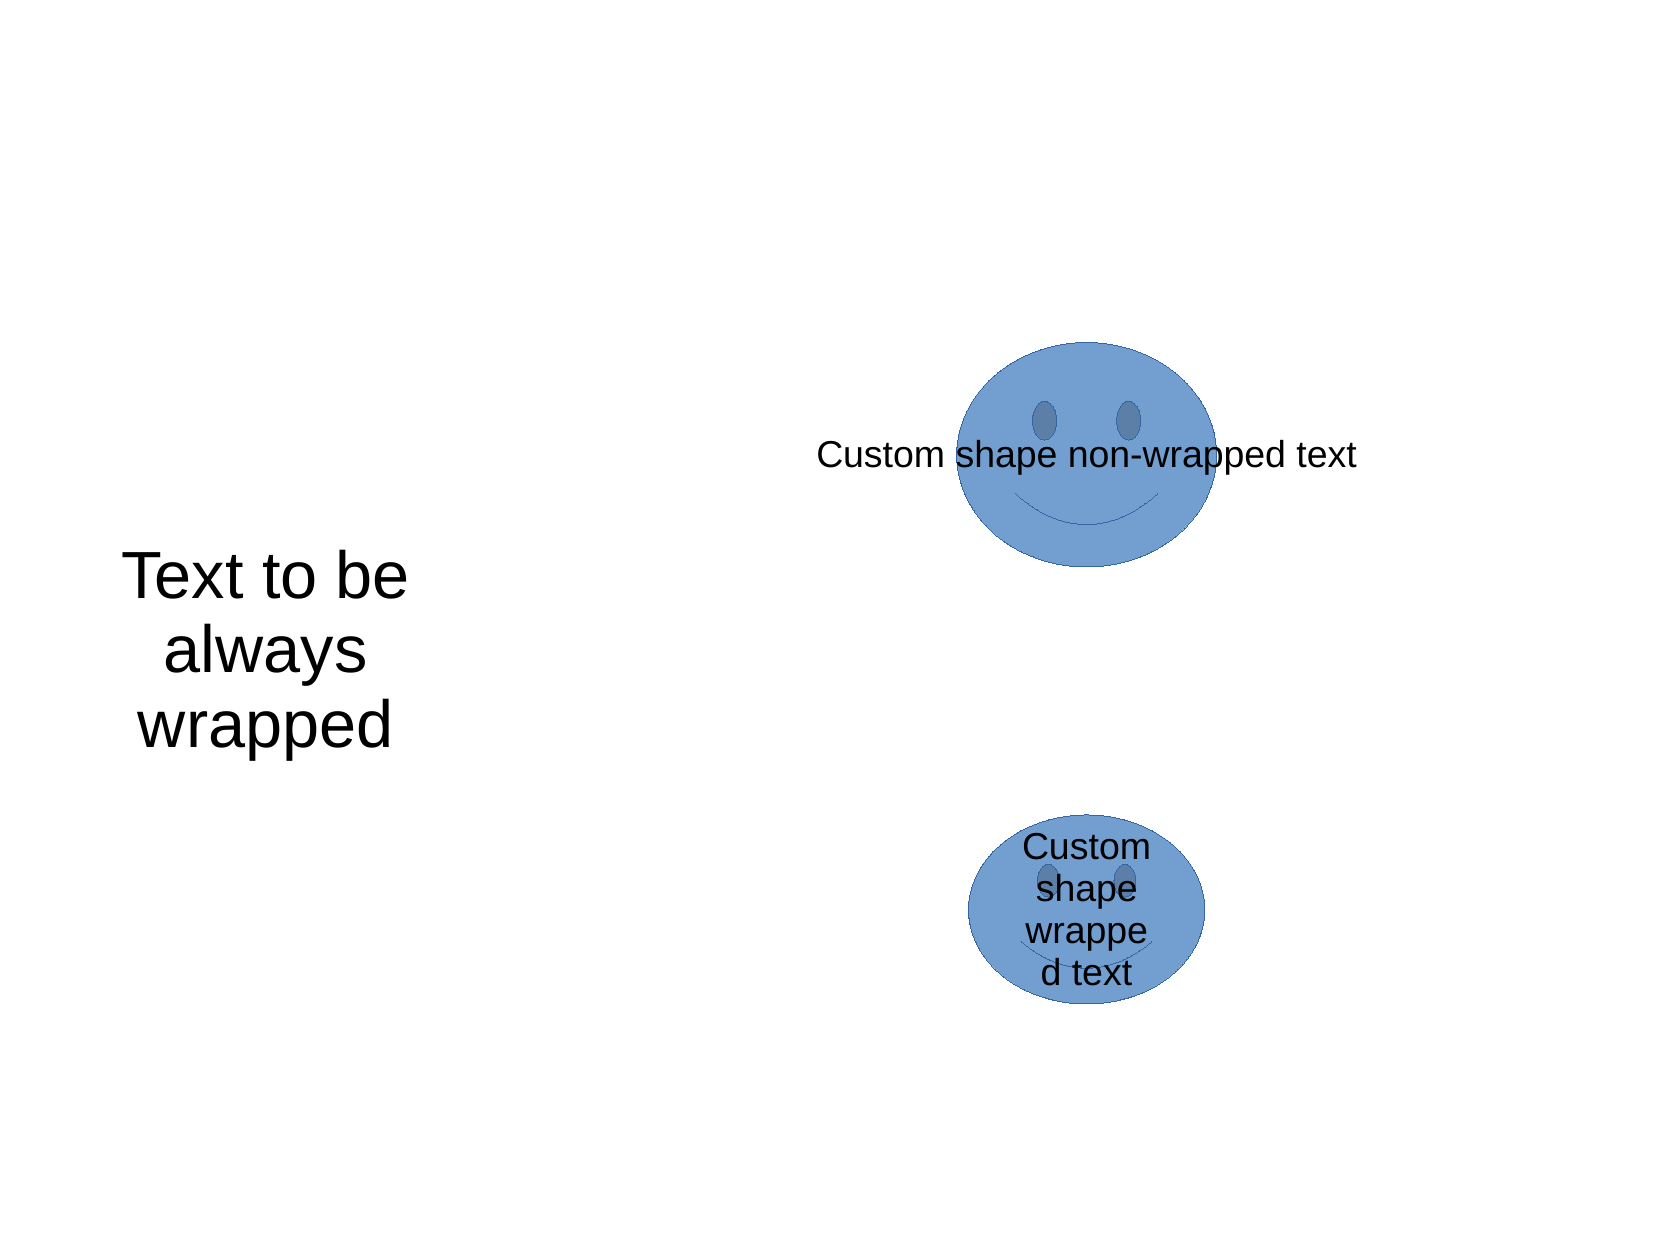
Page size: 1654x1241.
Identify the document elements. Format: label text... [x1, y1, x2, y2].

text_box Custom shape non-wrapped text [956, 342, 1217, 567]
text_box Custom shape wrapped text [968, 814, 1205, 1004]
subtitle Text to be always wrapped [82, 290, 449, 1010]
